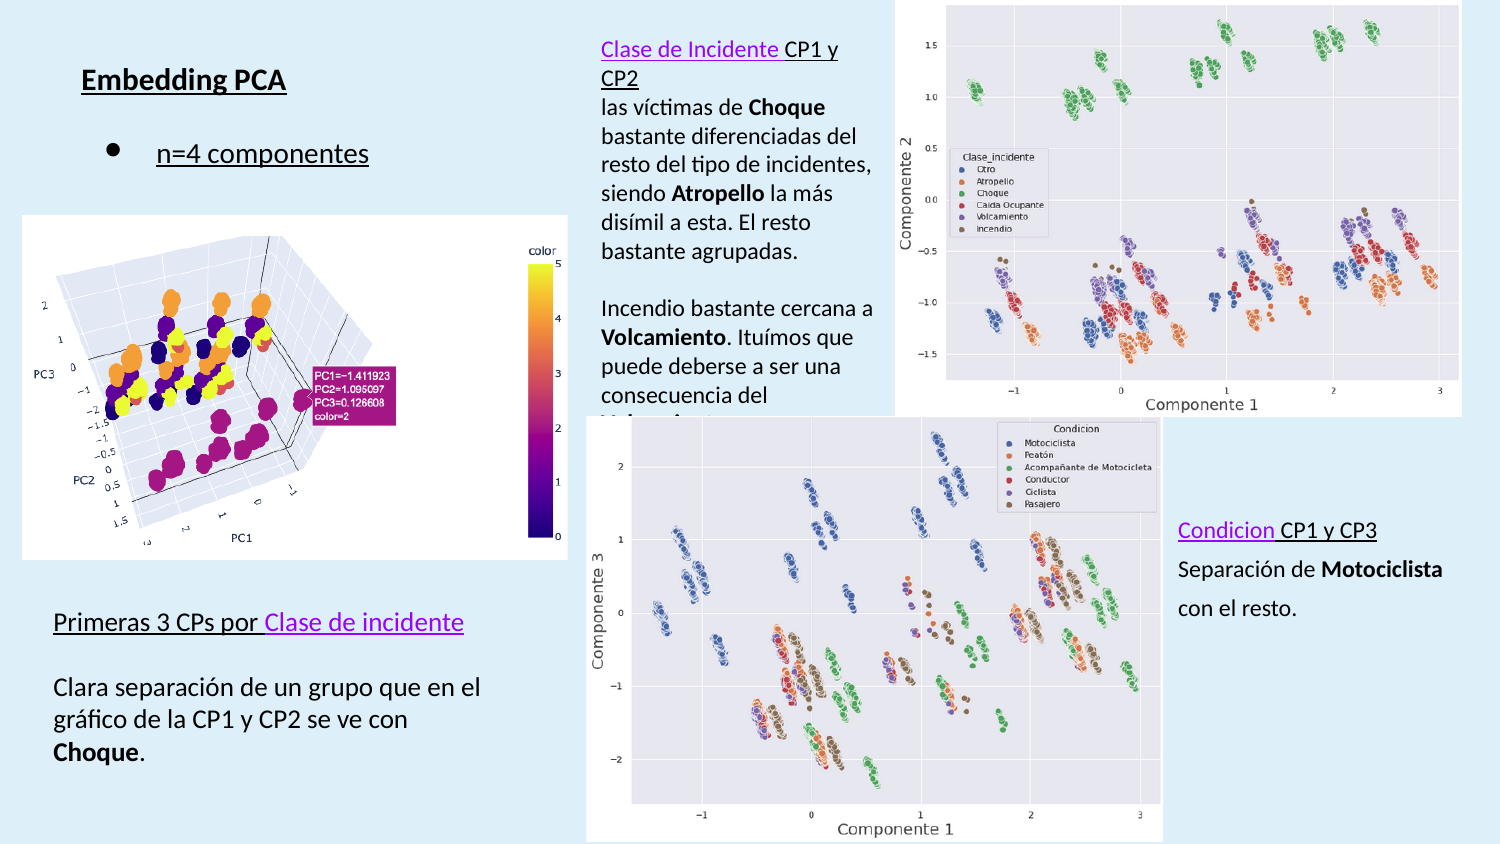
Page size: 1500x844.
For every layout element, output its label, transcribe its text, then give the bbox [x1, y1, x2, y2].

text_box Clase de Incidente CP1 y CP2 las víctimas de Choque bastante diferenciadas del resto del tipo de incidentes, siendo Atropello la más disímil a esta. El resto bastante agrupadas. Incendio bastante cercana a Volcamiento. Ituímos que puede deberse a ser una consecuencia del Volcamiento. [586, 18, 896, 416]
text_box Condicion CP1 y CP3 Separación de Motociclista con el resto. [1163, 489, 1461, 636]
text_box Primeras 3 CPs por Clase de incidente Clara separación de un grupo que en el gráfico de la CP1 y CP2 se ve con Choque. [38, 589, 517, 782]
text_box Embedding PCA n=4 componentes [66, 44, 580, 185]
picture [22, 215, 568, 560]
picture [586, 0, 1462, 842]
